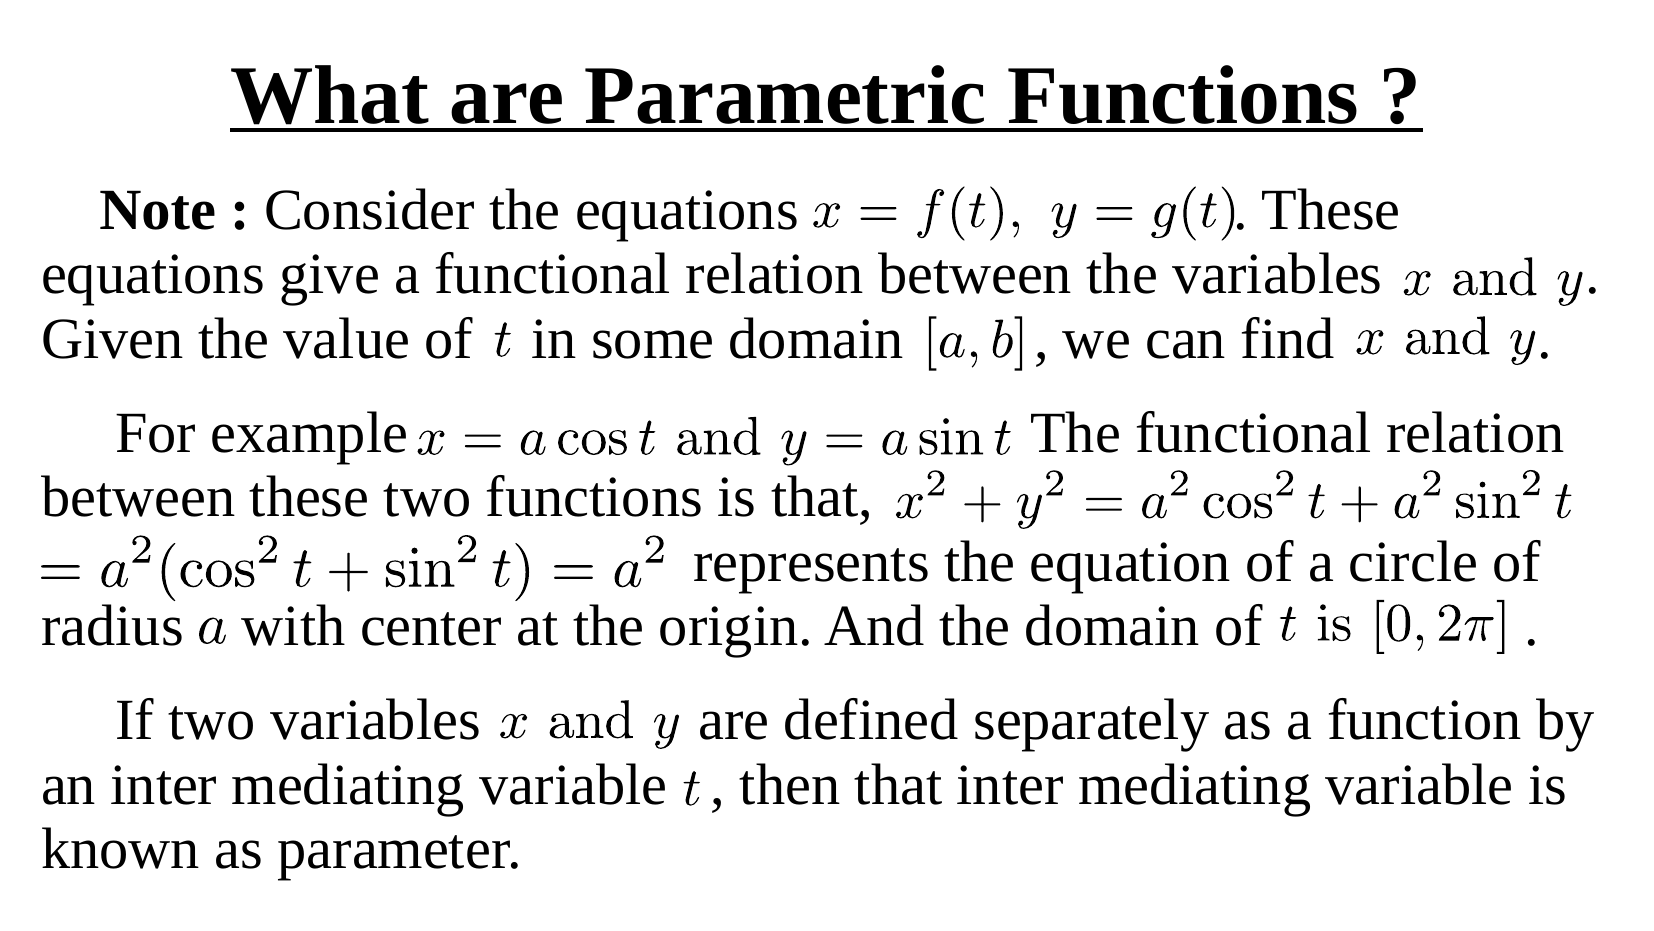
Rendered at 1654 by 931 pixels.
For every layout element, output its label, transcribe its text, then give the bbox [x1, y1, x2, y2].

list Note : Consider the equations . These equations give a functional relation between the variables . Given the value of in some domain , we can find . For example . The functional relation between these two functions is that, represents the equation of a circle of radius with center at the origin. And the domain of . If two variables are defined separately as a function by an inter mediating variable , then that inter mediating variable is known as parameter. [41, 177, 1619, 886]
text_box [683, 771, 701, 806]
text_box [40, 535, 664, 602]
text_box [199, 617, 226, 644]
text_box [500, 700, 680, 749]
text_box [895, 469, 1572, 529]
text_box [925, 316, 1023, 371]
text_box [813, 186, 1235, 241]
text_box [1279, 599, 1505, 654]
text_box [1356, 316, 1536, 366]
text_box [494, 322, 512, 357]
text_box [1403, 257, 1583, 306]
title What are Parametric Functions ? [82, 37, 1571, 154]
text_box [417, 416, 1011, 466]
